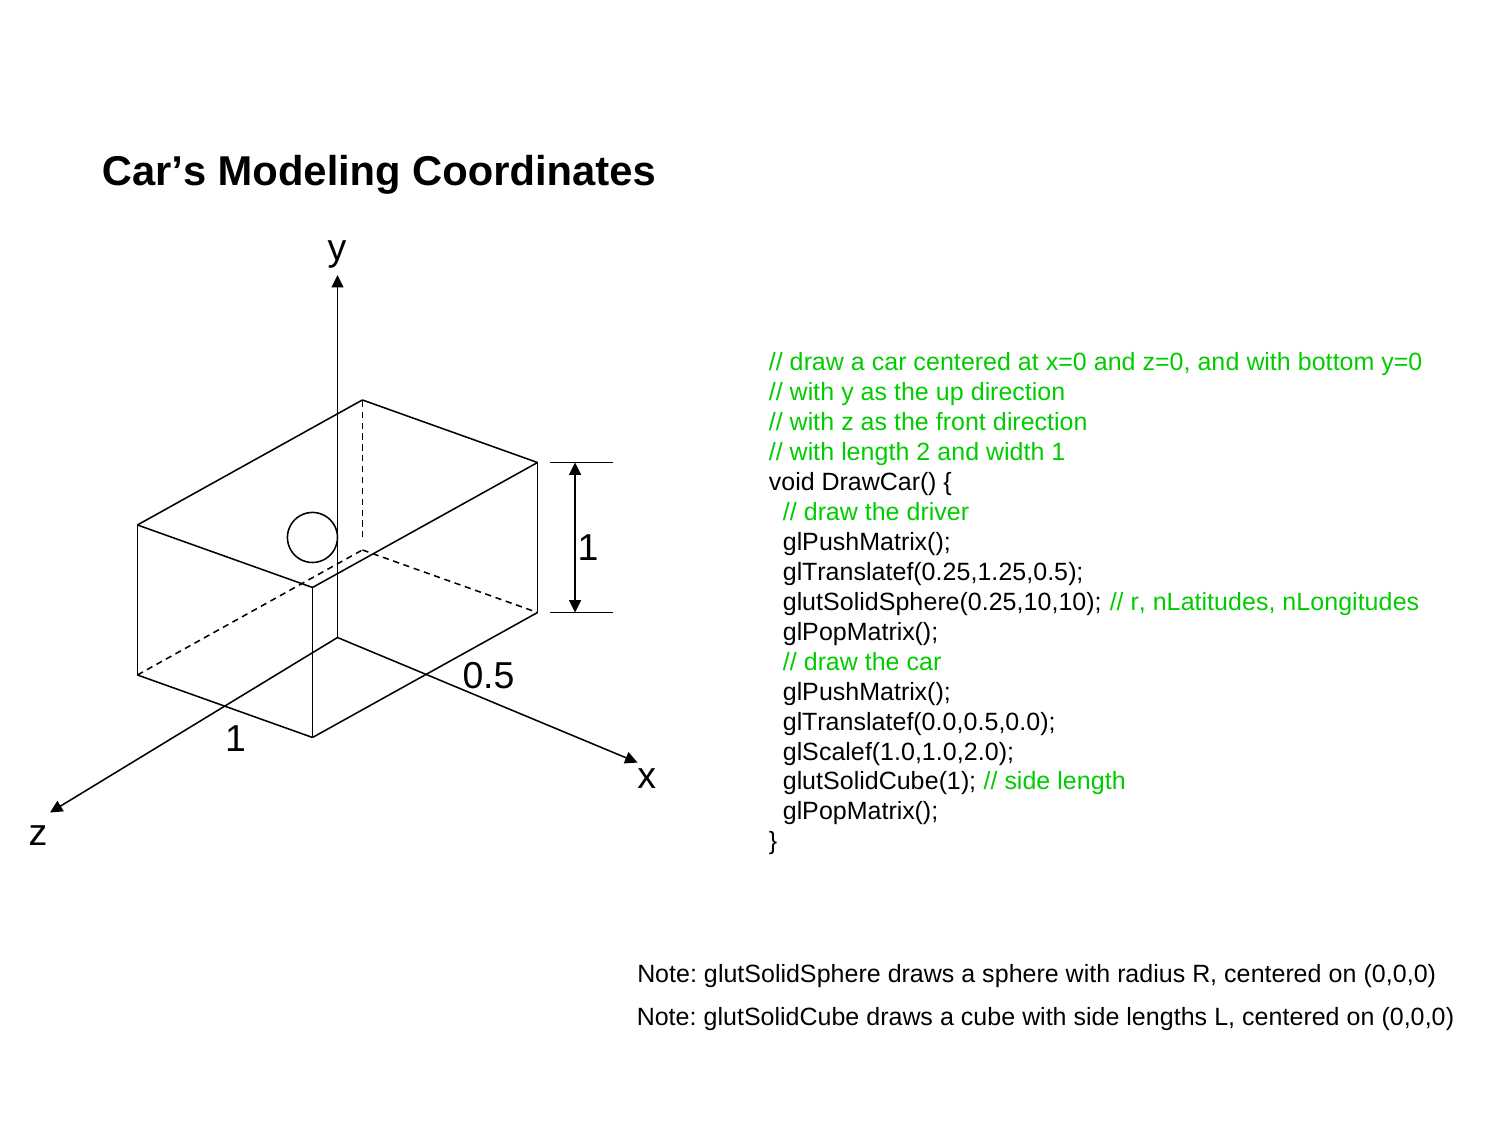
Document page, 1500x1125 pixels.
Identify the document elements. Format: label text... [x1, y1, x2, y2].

text_box Note: glutSolidCube draws a cube with side lengths L, centered on (0,0,0) [622, 992, 1472, 1038]
text_box 1 [562, 514, 614, 576]
text_box Car’s Modeling Coordinates [87, 135, 672, 202]
text_box z [13, 799, 63, 861]
text_box y [312, 214, 362, 276]
text_box Note: glutSolidSphere draws a sphere with radius R, centered on (0,0,0) [622, 950, 1453, 992]
text_box x [622, 743, 672, 804]
text_box 1 [210, 705, 261, 767]
text_box 0.5 [447, 643, 530, 704]
text_box // draw a car centered at x=0 and z=0, and with bottom y=0 // with y as the up direction // with z as the front direction // with length 2 and width 1 void DrawCar() { // draw the driver glPushMatrix(); glTranslatef(0.25,1.25,0.5); glutSolidSphere(0.25,10,10); // r, nLatitudes, nLongitudes glPopMatrix(); // draw the car glPushMatrix(); glTranslatef(0.0,0.5,0.0); glScalef(1.0,1.0,2.0); glutSolidCube(1); // side length glPopMatrix(); } [754, 338, 1439, 863]
